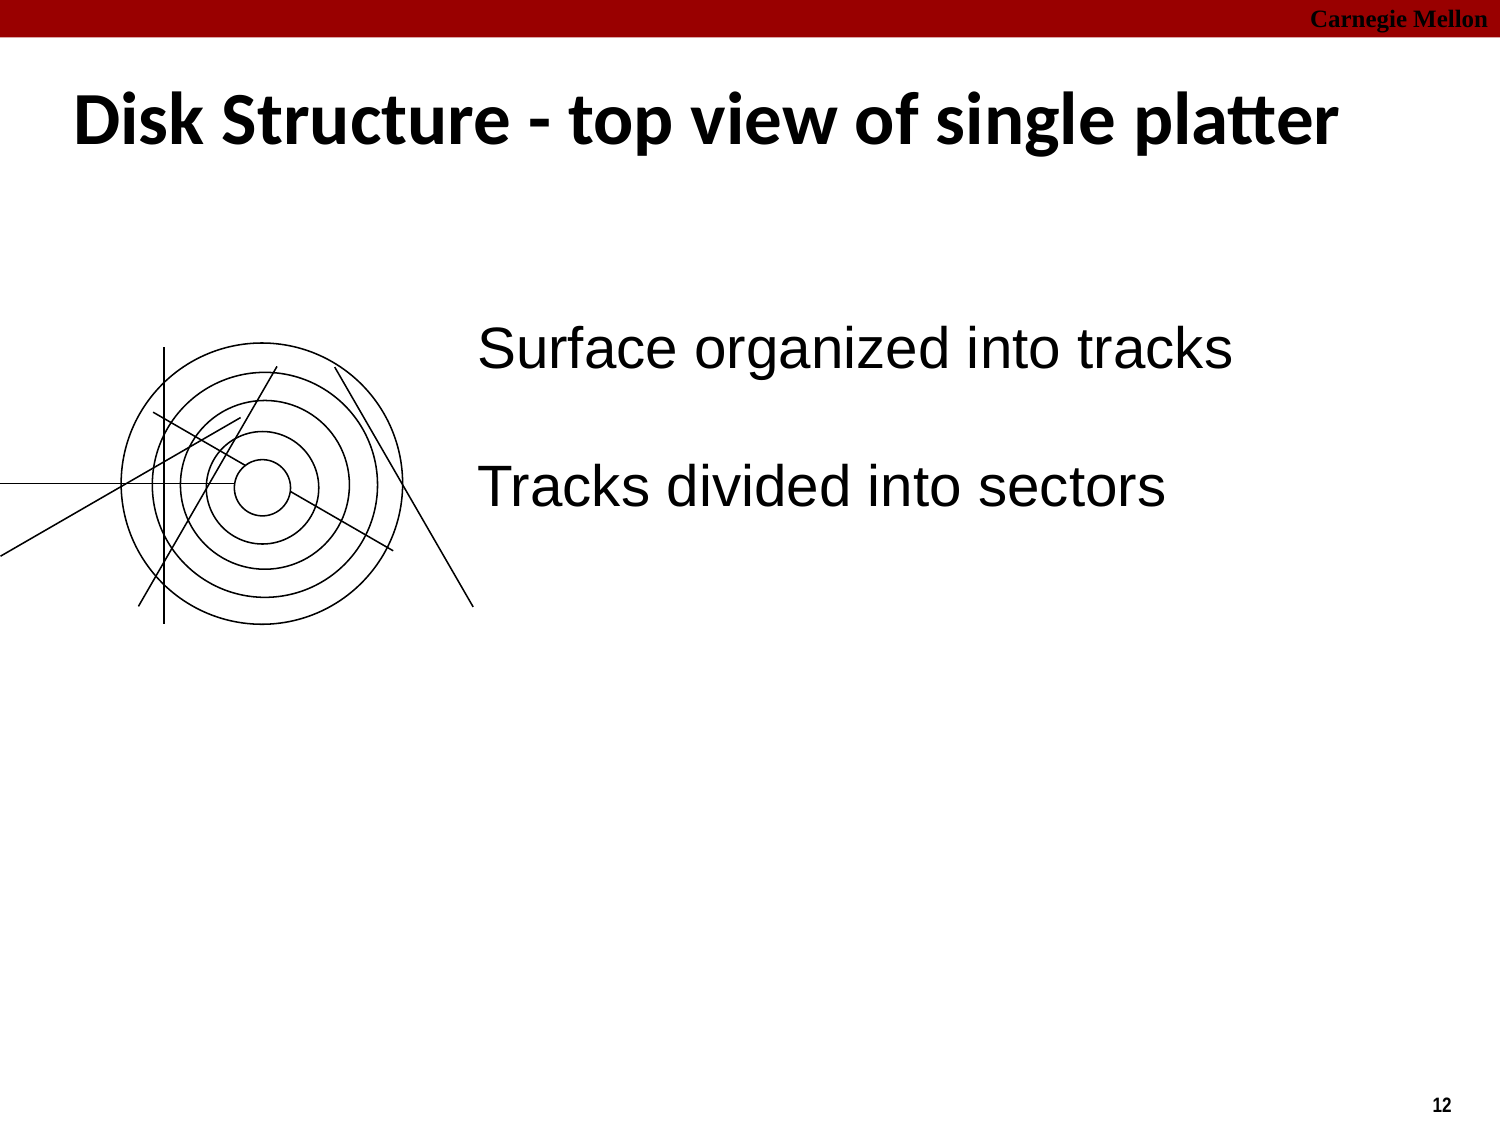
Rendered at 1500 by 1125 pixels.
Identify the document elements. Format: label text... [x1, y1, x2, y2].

text_box [165, 425, 193, 459]
text_box [239, 402, 348, 519]
text_box Tracks divided into sectors [462, 387, 1400, 525]
text_box [182, 484, 205, 517]
text_box [174, 374, 271, 434]
text_box [260, 374, 376, 533]
text_box [165, 451, 186, 483]
text_box [165, 541, 170, 557]
text_box [190, 495, 339, 568]
text_box [121, 383, 163, 483]
text_box [154, 484, 163, 528]
text_box Surface organized into tracks [462, 249, 1350, 388]
text_box [198, 403, 254, 449]
text_box [174, 523, 364, 596]
text_box [182, 442, 218, 483]
text_box [156, 442, 163, 464]
text_box [154, 464, 163, 483]
text_box [165, 484, 186, 545]
text_box [121, 484, 163, 576]
text_box [165, 342, 403, 546]
text_box [157, 568, 163, 584]
text_box [208, 433, 317, 543]
text_box [208, 453, 224, 482]
text_box [222, 443, 231, 452]
text_box [165, 537, 387, 625]
text_box [131, 471, 152, 483]
title Disk Structure - top view of single platter [58, 62, 1450, 188]
